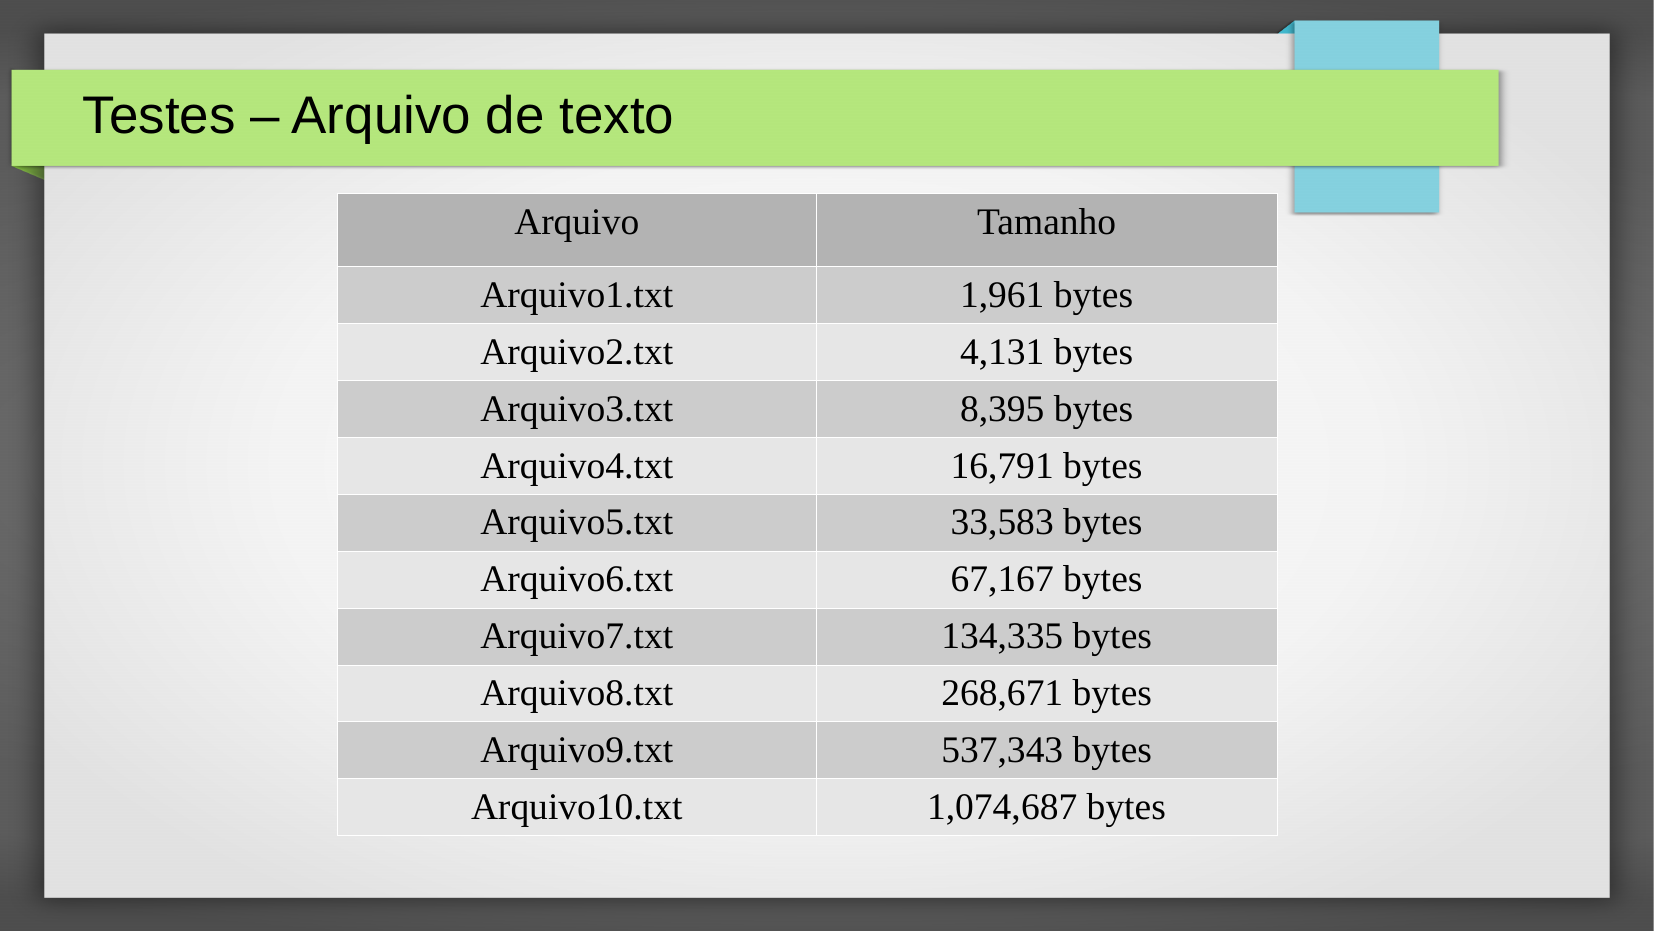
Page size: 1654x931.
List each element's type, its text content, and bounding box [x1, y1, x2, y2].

table_cell Arquivo3.txt [338, 381, 816, 437]
table_cell Arquivo10.txt [338, 779, 816, 835]
table_cell Arquivo7.txt [338, 609, 816, 665]
table_cell Arquivo1.txt [338, 267, 816, 323]
picture [0, 0, 1654, 931]
table_cell 268,671 bytes [817, 666, 1277, 721]
table_header Arquivo [338, 194, 816, 266]
table_cell 16,791 bytes [817, 438, 1277, 494]
table_cell Arquivo5.txt [338, 495, 816, 551]
table_cell Arquivo6.txt [338, 552, 816, 608]
table_cell 67,167 bytes [817, 552, 1277, 608]
table_cell 1,074,687 bytes [817, 779, 1277, 835]
table_cell 1,961 bytes [817, 267, 1277, 323]
table_cell 537,343 bytes [817, 722, 1277, 778]
table_cell 4,131 bytes [817, 324, 1277, 380]
table_cell 134,335 bytes [817, 609, 1277, 665]
table_cell 33,583 bytes [817, 495, 1277, 551]
title Testes – Arquivo de texto [82, 70, 1264, 160]
table_cell Arquivo2.txt [338, 324, 816, 380]
table_cell Arquivo8.txt [338, 666, 816, 721]
table_header Tamanho [817, 194, 1277, 266]
table_cell Arquivo4.txt [338, 438, 816, 494]
table_cell Arquivo9.txt [338, 722, 816, 778]
table_cell 8,395 bytes [817, 381, 1277, 437]
